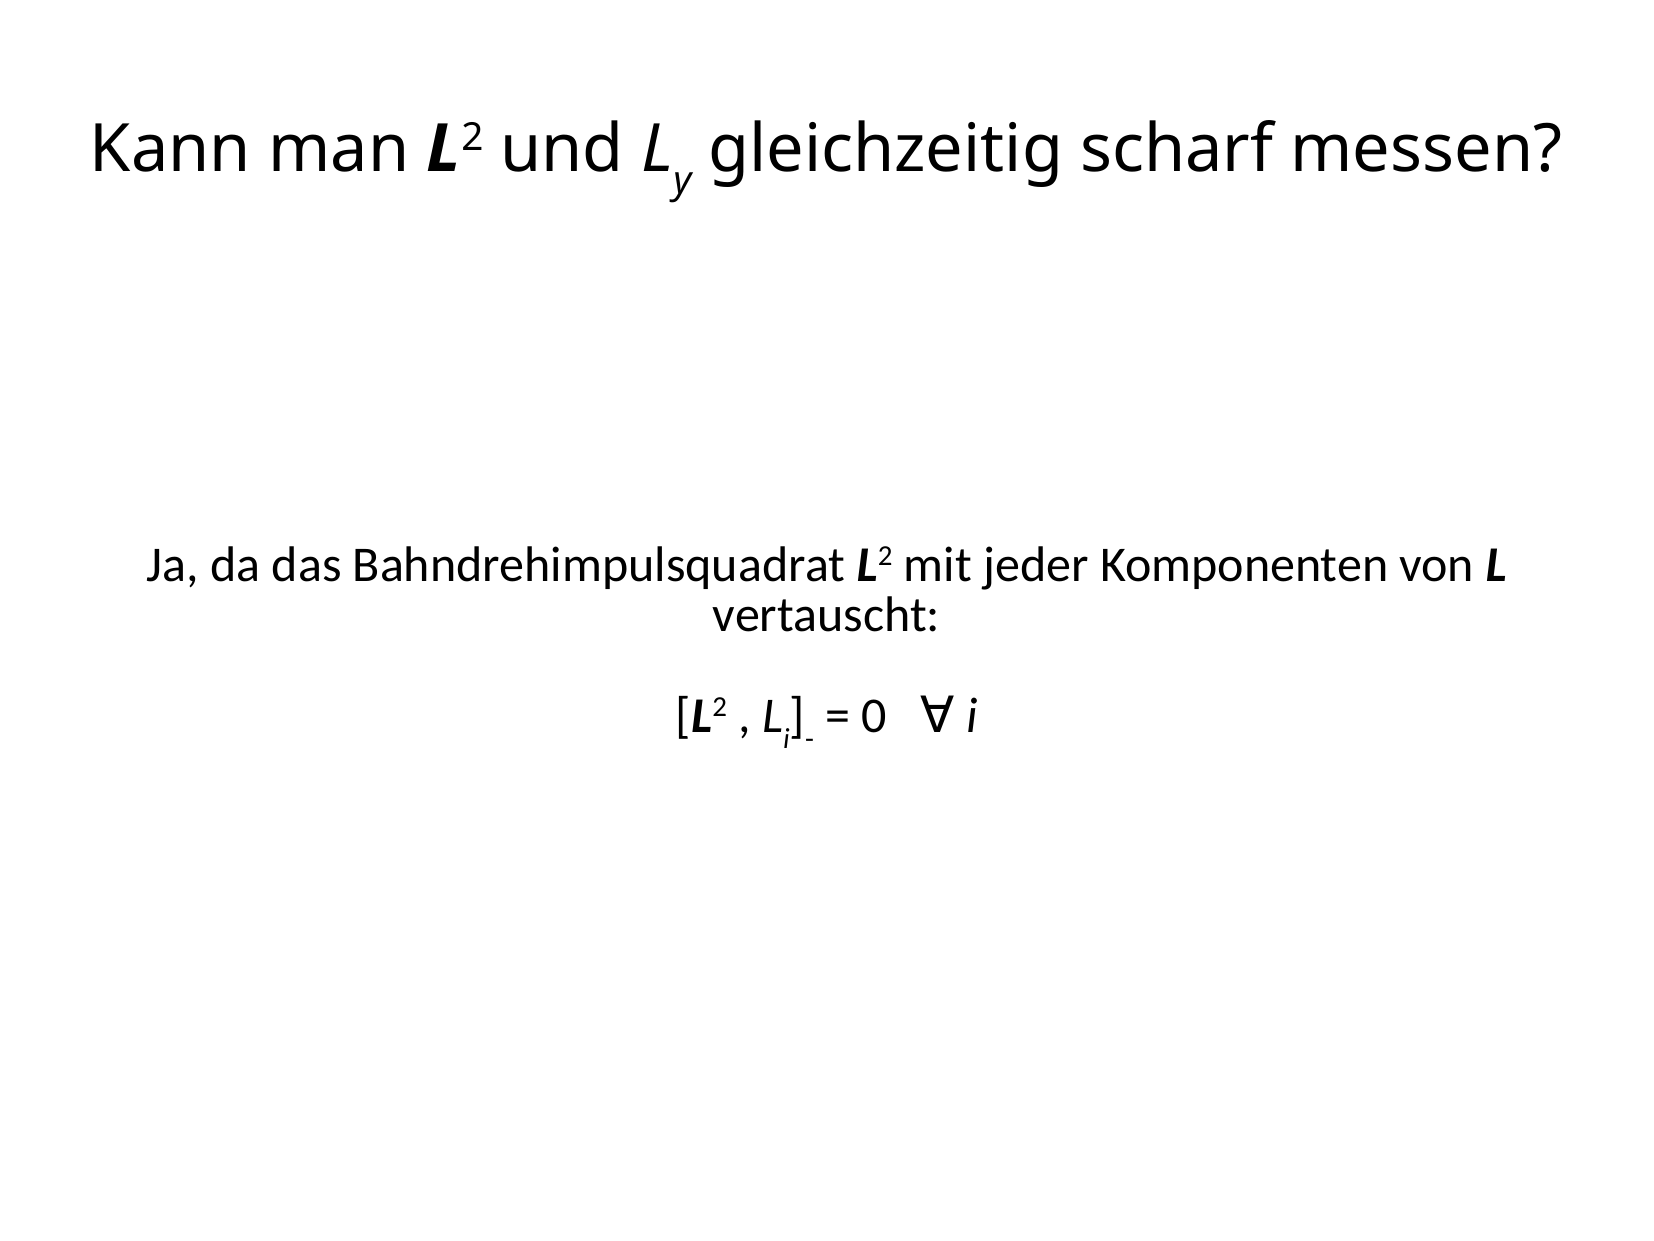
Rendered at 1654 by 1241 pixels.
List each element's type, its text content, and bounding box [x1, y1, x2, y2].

subtitle Ja, da das Bahndrehimpulsquadrat L2 mit jeder Komponenten von L vertauscht: [L2 , Li]- = 0 ∀ i [82, 290, 1571, 1010]
title Kann man L2 und Ly gleichzeitig scharf messen? [82, 49, 1571, 257]
